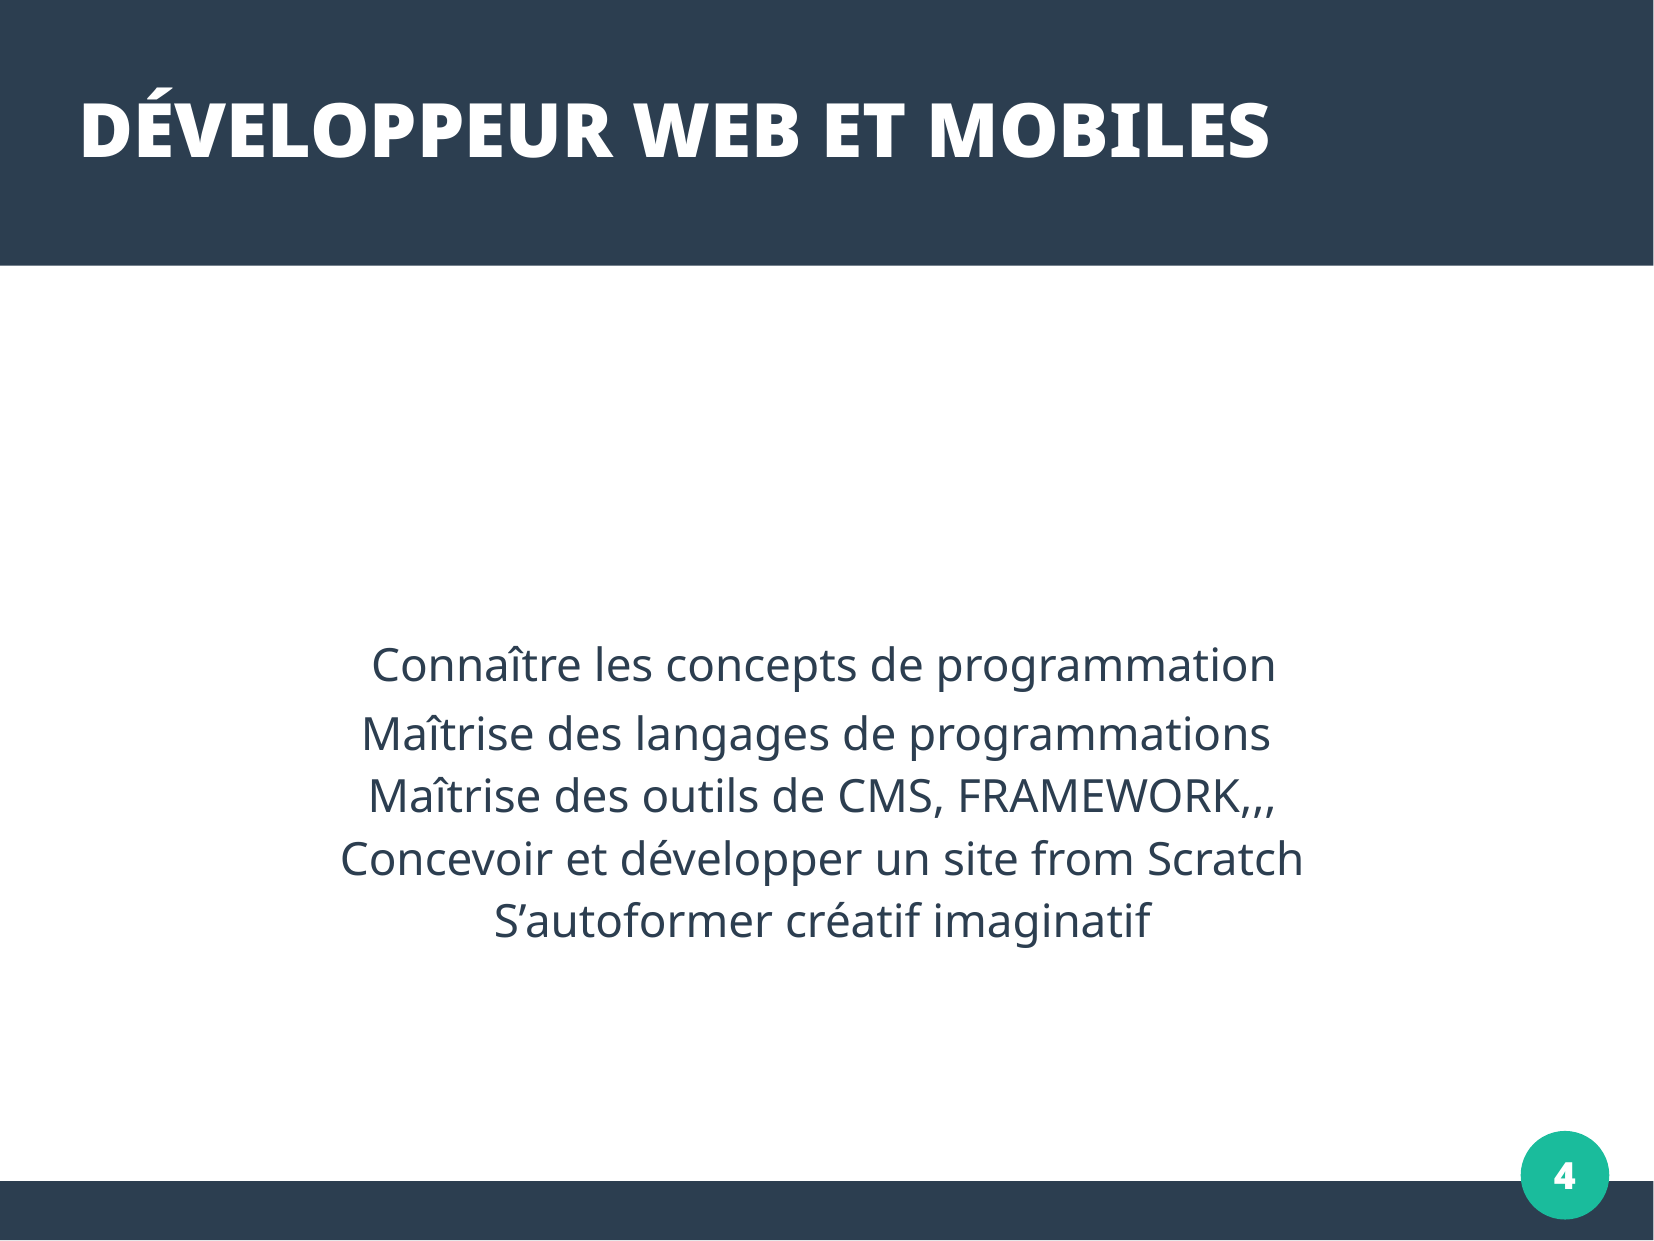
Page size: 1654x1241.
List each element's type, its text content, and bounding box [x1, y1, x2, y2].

title DÉVELOPPEUR WEB ET MOBILES [59, 49, 1595, 207]
subtitle Connaître les concepts de programmation Maîtrise des langages de programmations Maîtrise des outils de CMS, FRAMEWORK,,, Concevoir et développer un site from Scratch S’autoformer créatif imaginatif [45, 358, 1552, 1112]
